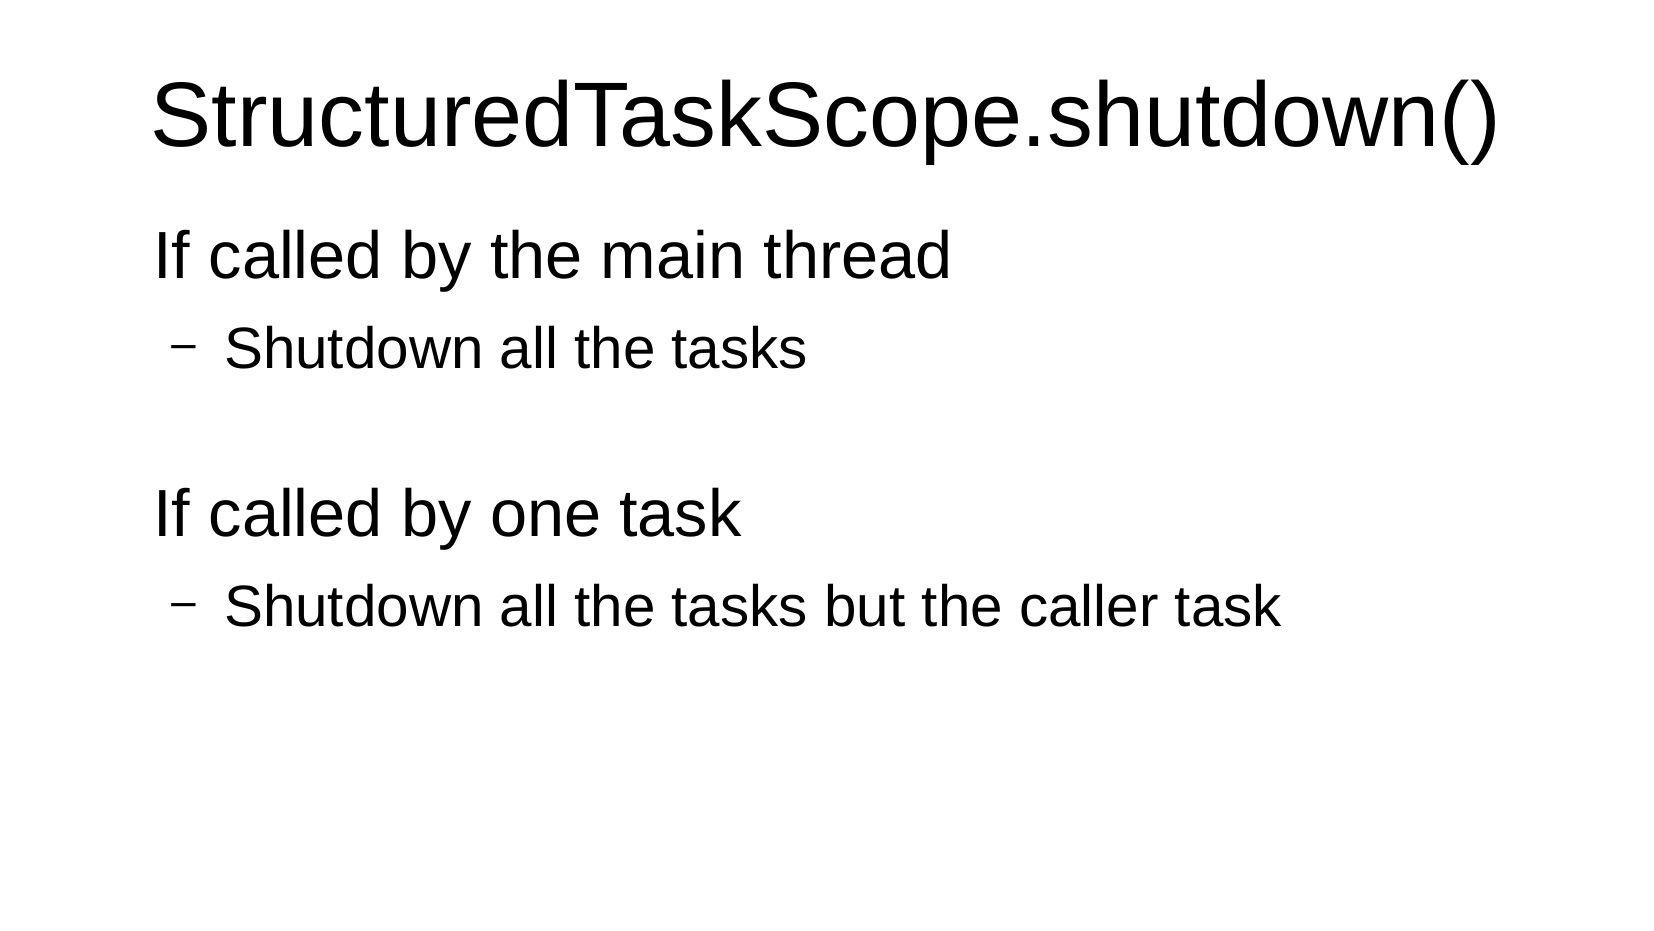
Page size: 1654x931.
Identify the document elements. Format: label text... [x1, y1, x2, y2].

list If called by the main thread Shutdown all the tasks If called by one task Shutdown all the tasks but the caller task [82, 217, 1571, 841]
title StructuredTaskScope.shutdown() [82, 37, 1571, 193]
